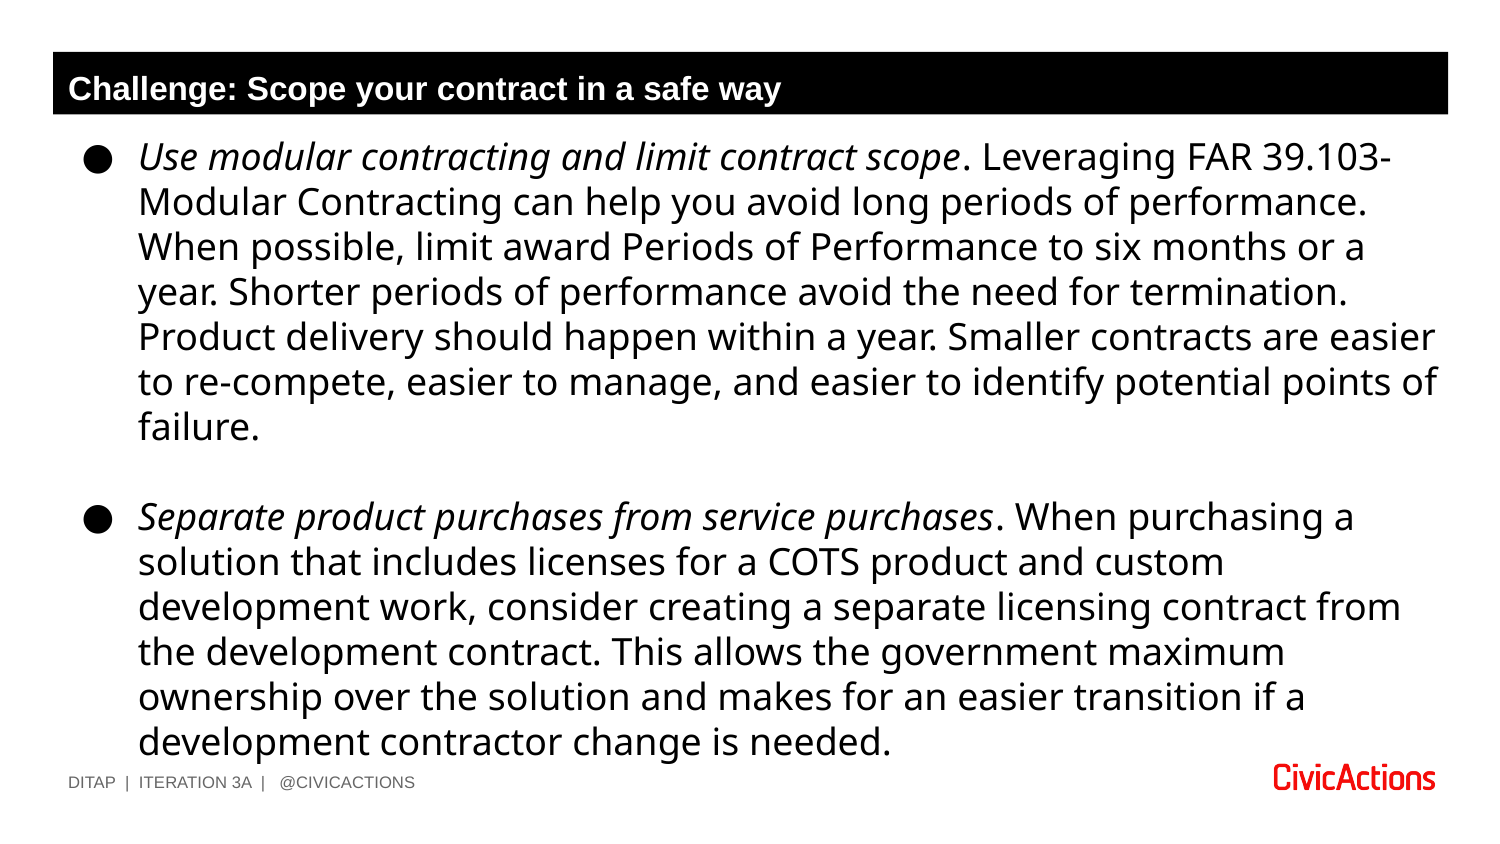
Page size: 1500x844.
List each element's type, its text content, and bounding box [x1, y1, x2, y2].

title Challenge: Scope your contract in a safe way [53, 51, 1449, 115]
list Use modular contracting and limit contract scope. Leveraging FAR 39.103-Modular Contracting can help you avoid long periods of performance. When possible, limit award Periods of Performance to six months or a year. Shorter periods of performance avoid the need for termination. Product delivery should happen within a year. Smaller contracts are easier to re-compete, easier to manage, and easier to identify potential points of failure. Separate product purchases from service purchases. When purchasing a solution that includes licenses for a COTS product and custom development work, consider creating a separate licensing contract from the development contract. This allows the government maximum ownership over the solution and makes for an easier transition if a development contractor change is needed. [53, 123, 1449, 605]
picture [1271, 758, 1438, 795]
